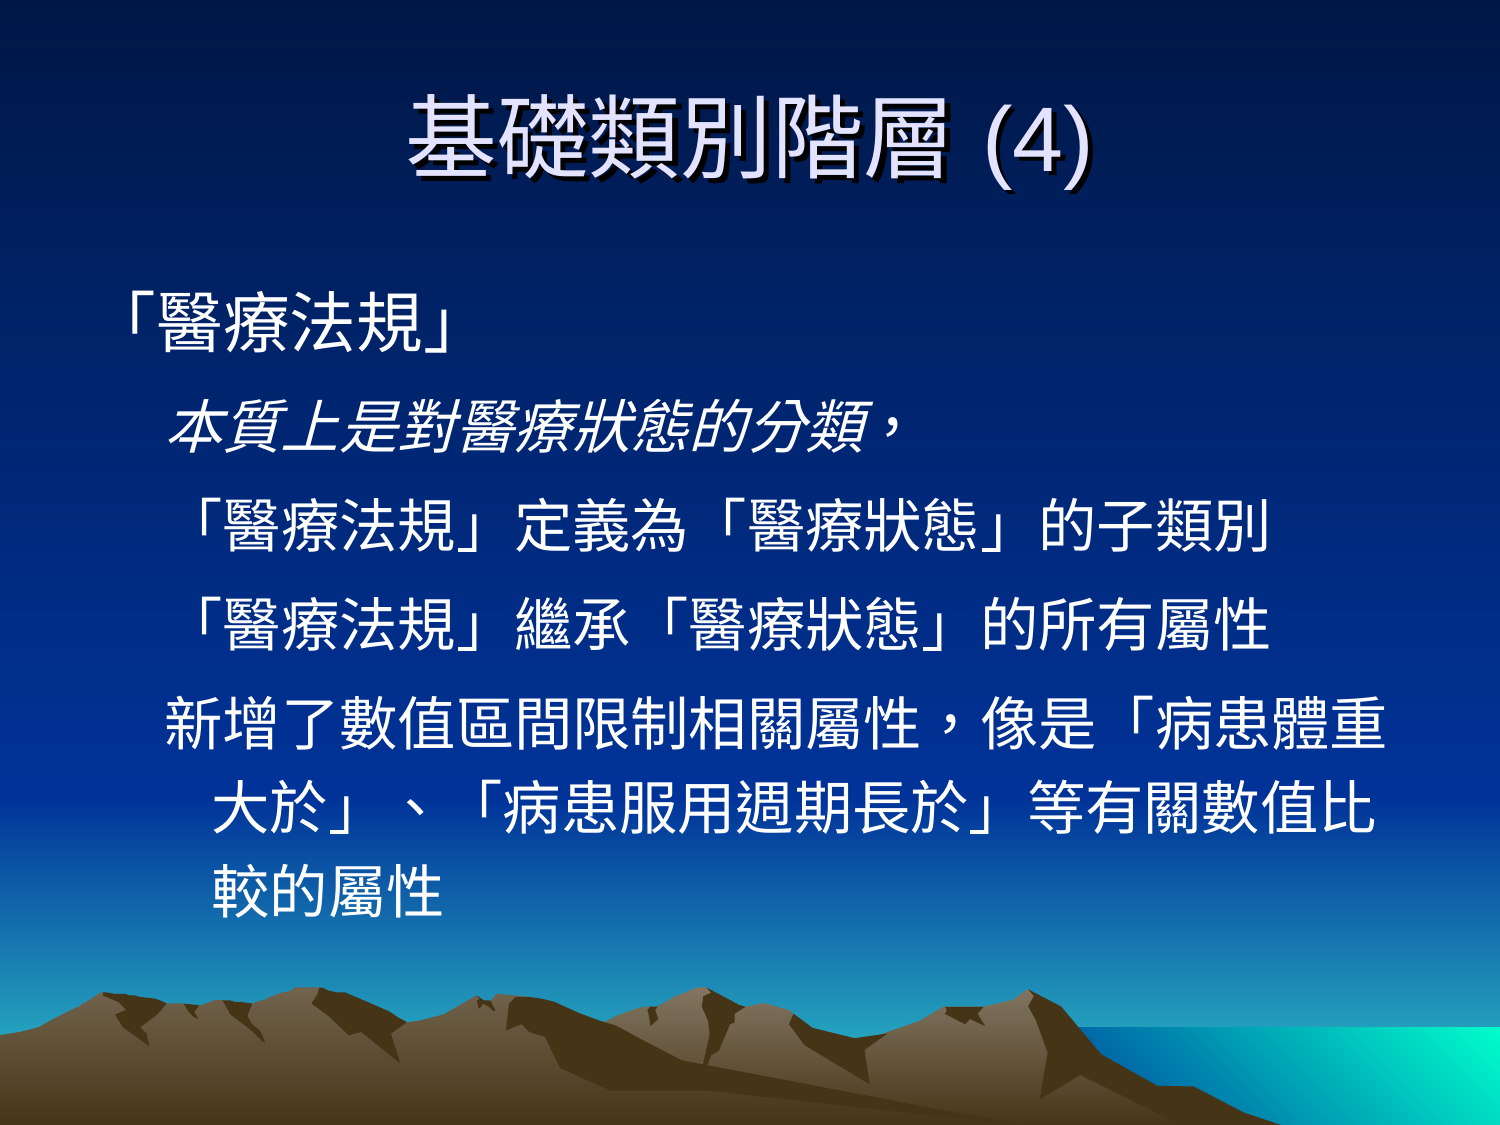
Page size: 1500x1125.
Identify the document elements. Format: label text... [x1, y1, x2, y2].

list 「醫療法規」 本質上是對醫療狀態的分類， 「醫療法規」定義為「醫療狀態」的子類別 「醫療法規」繼承「醫療狀態」的所有屬性 新增了數值區間限制相關屬性，像是「病患體重大於」、「病患服用週期長於」等有關數值比較的屬性 [75, 262, 1426, 1001]
title 基礎類別階層(4) [75, 37, 1426, 225]
